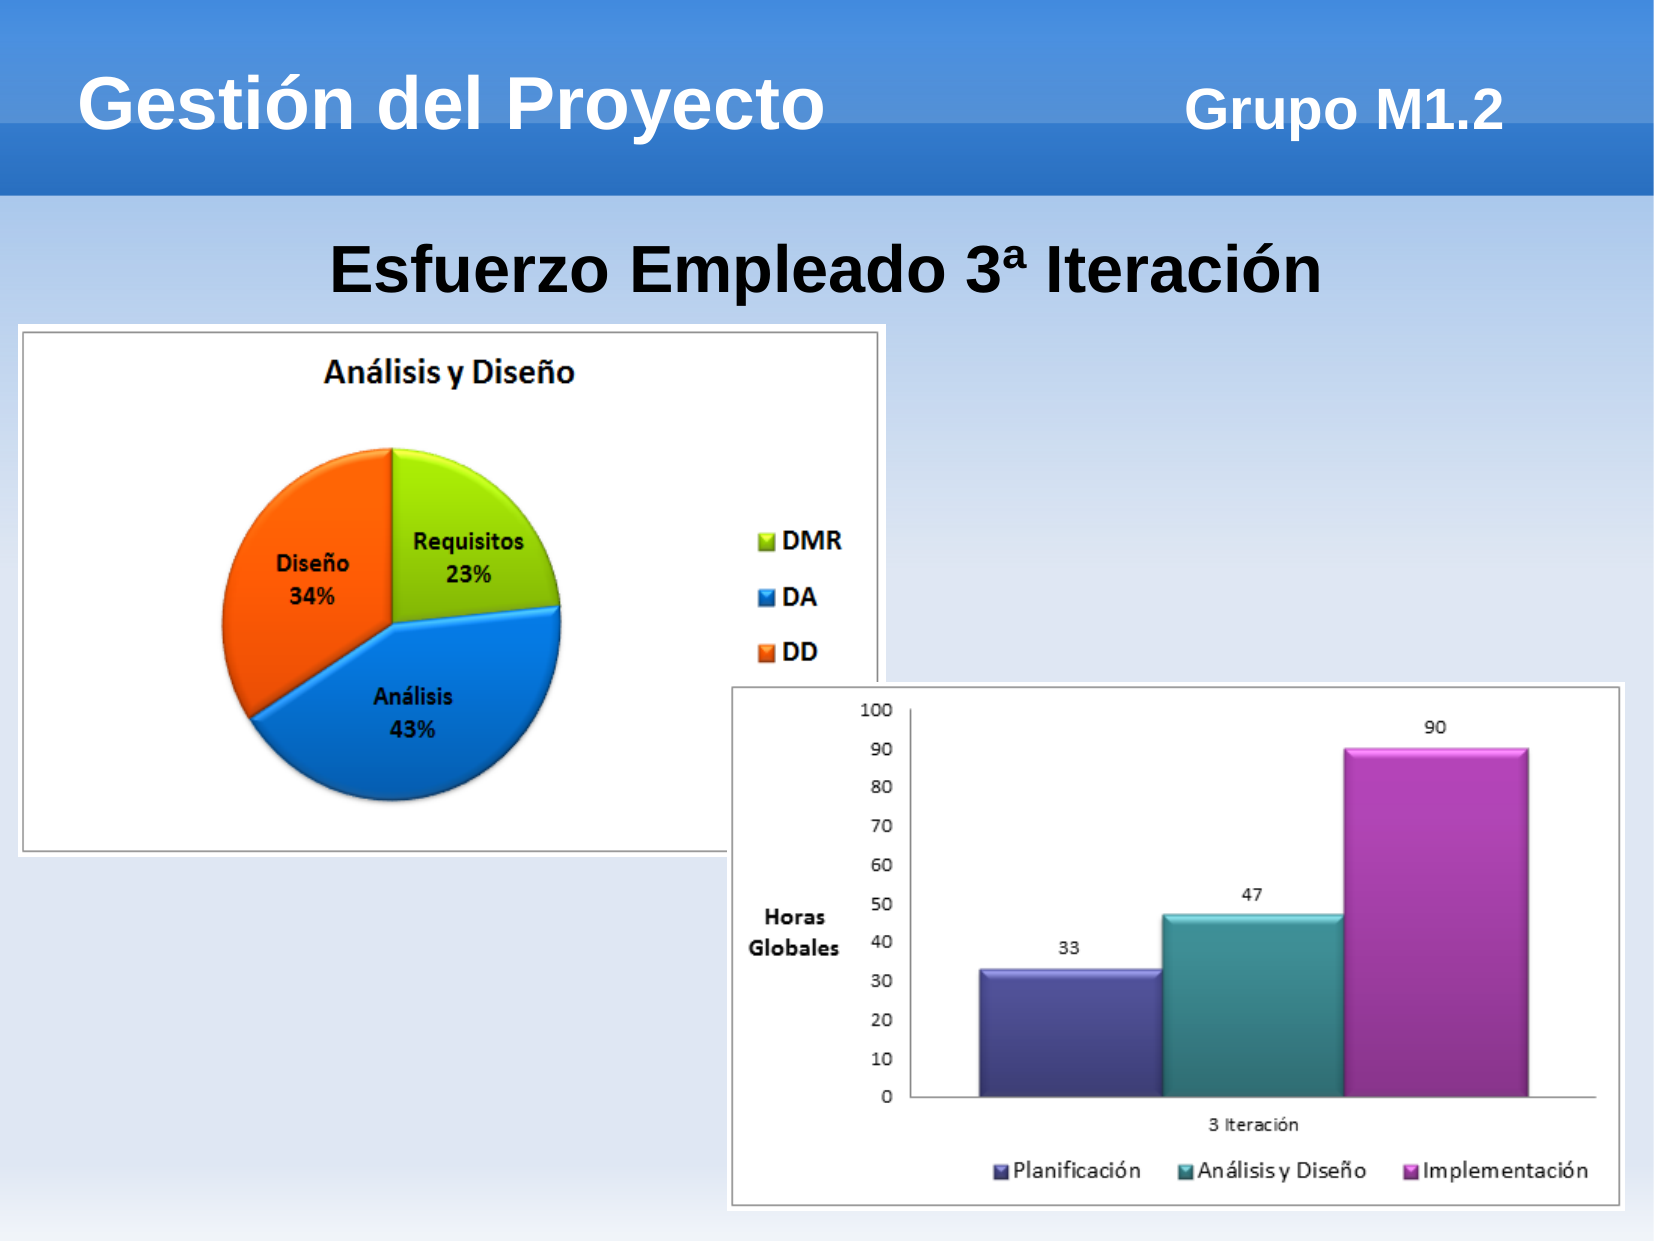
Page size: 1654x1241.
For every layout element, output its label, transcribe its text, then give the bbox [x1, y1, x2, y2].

picture [0, 0, 1654, 1241]
title Gestión del Proyecto Grupo M1.2 [77, 0, 1566, 208]
text_box Esfuerzo Empleado 3ª Iteración [59, 224, 1595, 315]
